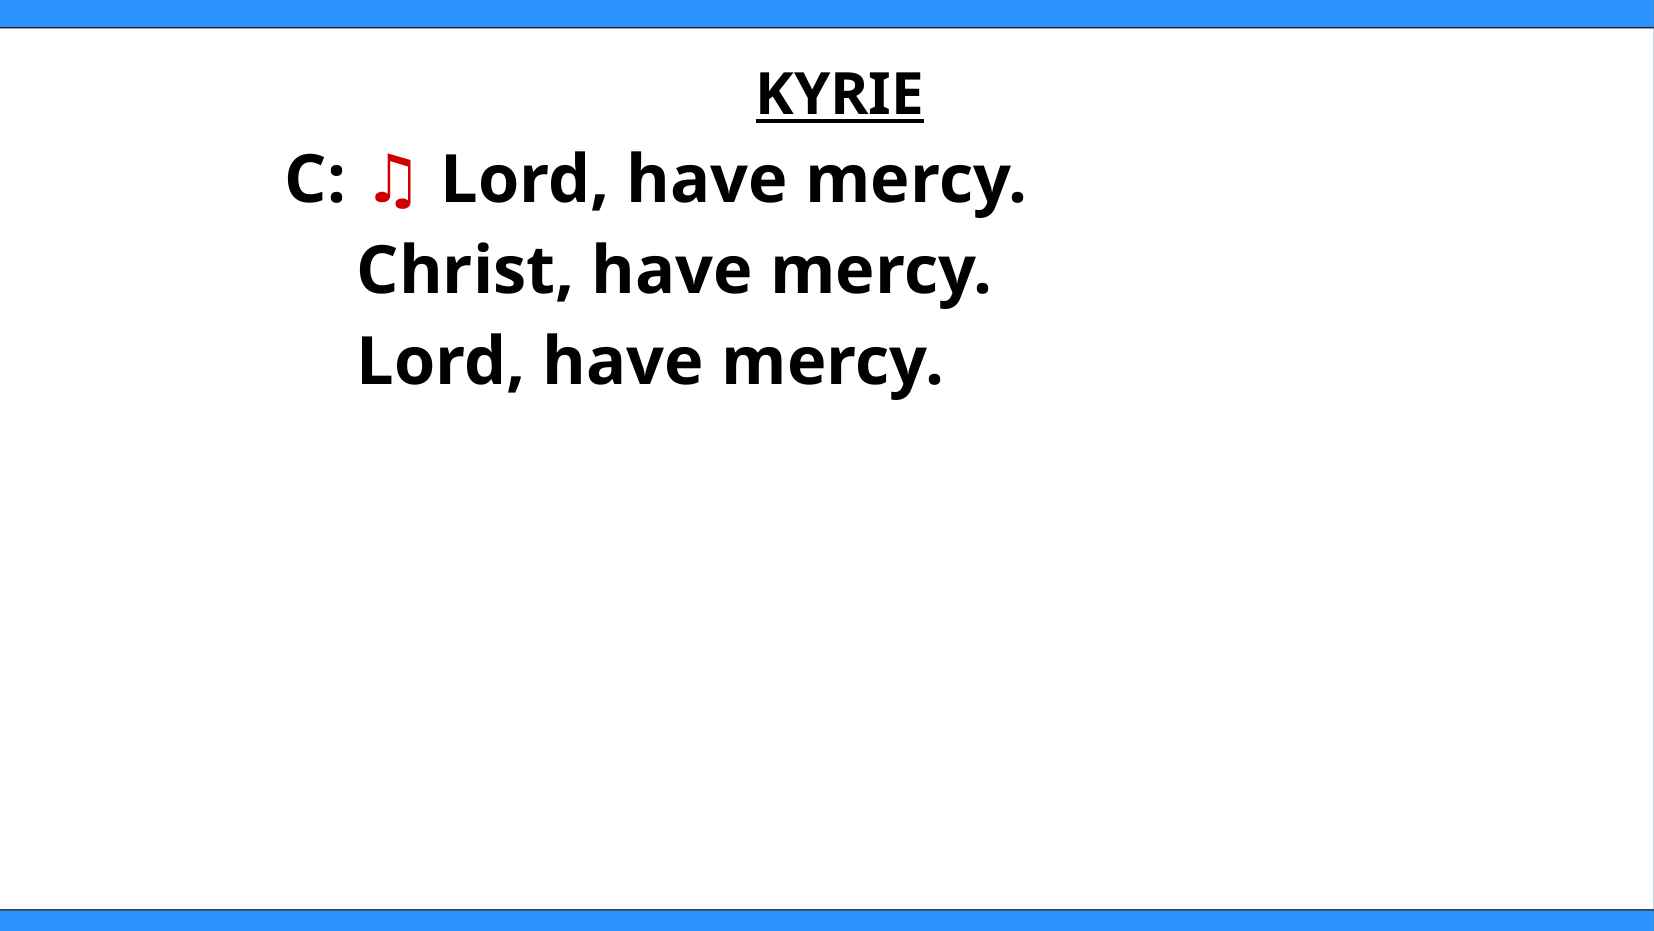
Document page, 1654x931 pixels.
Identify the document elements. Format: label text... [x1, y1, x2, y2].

text_box KYRIE C: ♫ Lord, have mercy. Christ, have mercy. Lord, have mercy. [270, 45, 1411, 481]
picture [0, 0, 1654, 931]
